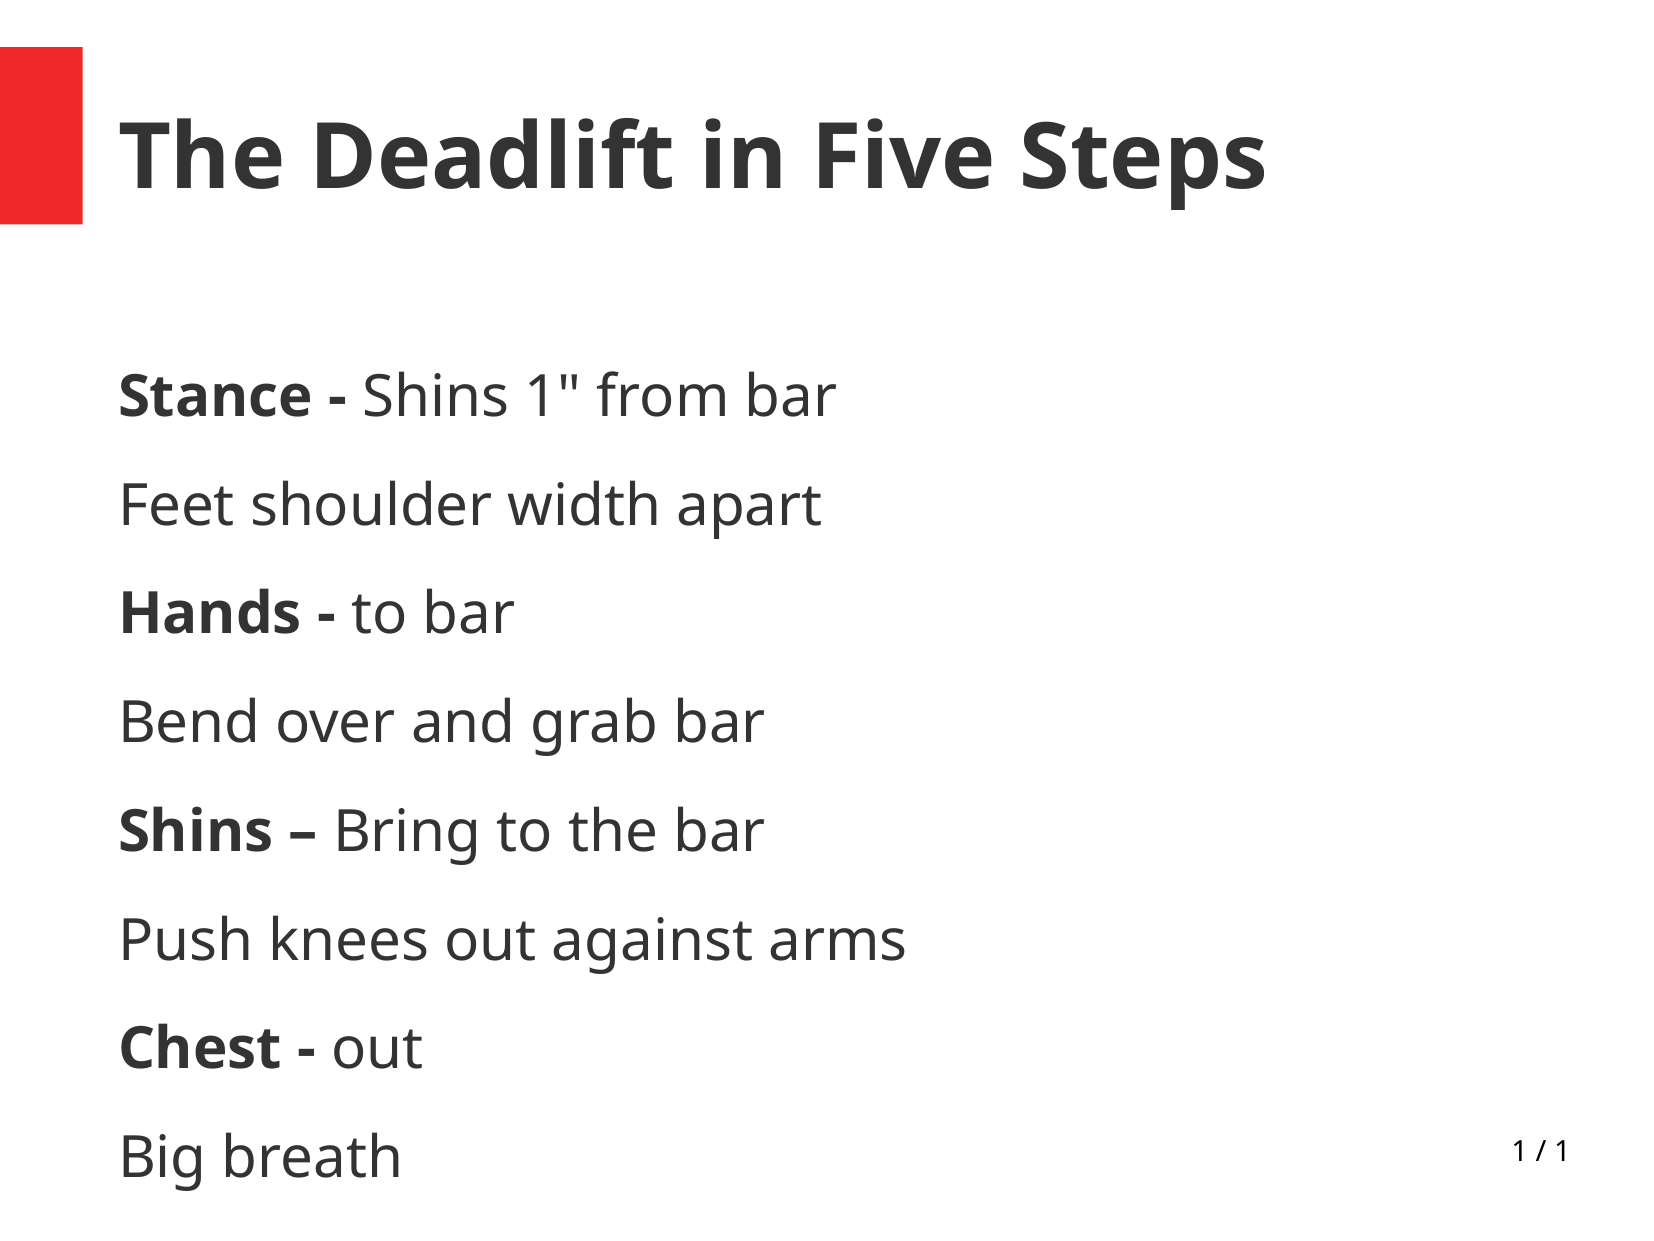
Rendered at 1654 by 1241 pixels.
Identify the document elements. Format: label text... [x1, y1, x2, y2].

title The Deadlift in Five Steps [118, 49, 1571, 257]
list Stance - Shins 1" from bar Feet shoulder width apart Hands - to bar Bend over and grab bar Shins – Bring to the bar Push knees out against arms Chest - out Big breath Drag - bar up leg Bend at hips to lower Exhale Breath after setting down [118, 354, 1536, 1074]
